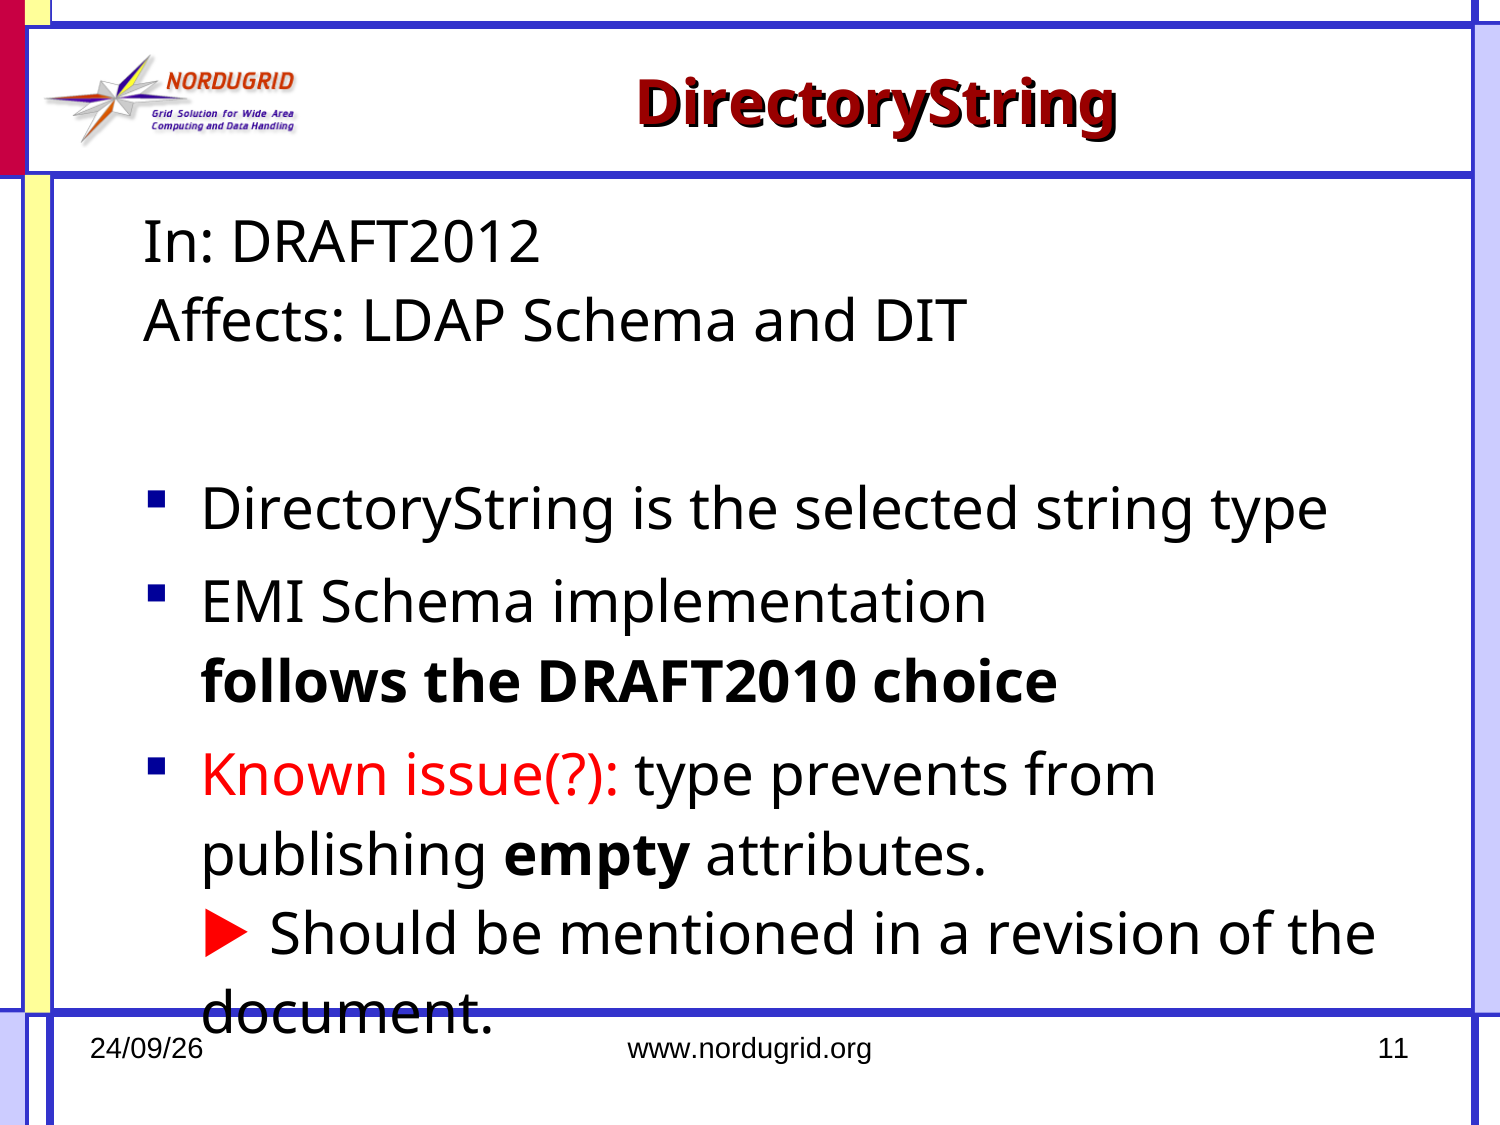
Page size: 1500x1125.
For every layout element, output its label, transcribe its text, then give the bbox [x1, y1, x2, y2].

title DirectoryString [324, 17, 1428, 183]
list In: DRAFT2012 Affects: LDAP Schema and DIT DirectoryString is the selected string type EMI Schema implementation follows the DRAFT2010 choice Known issue(?): type prevents from publishing empty attributes. ▶ Should be mentioned in a revision of the document. [87, 200, 1426, 945]
picture [40, 49, 301, 148]
